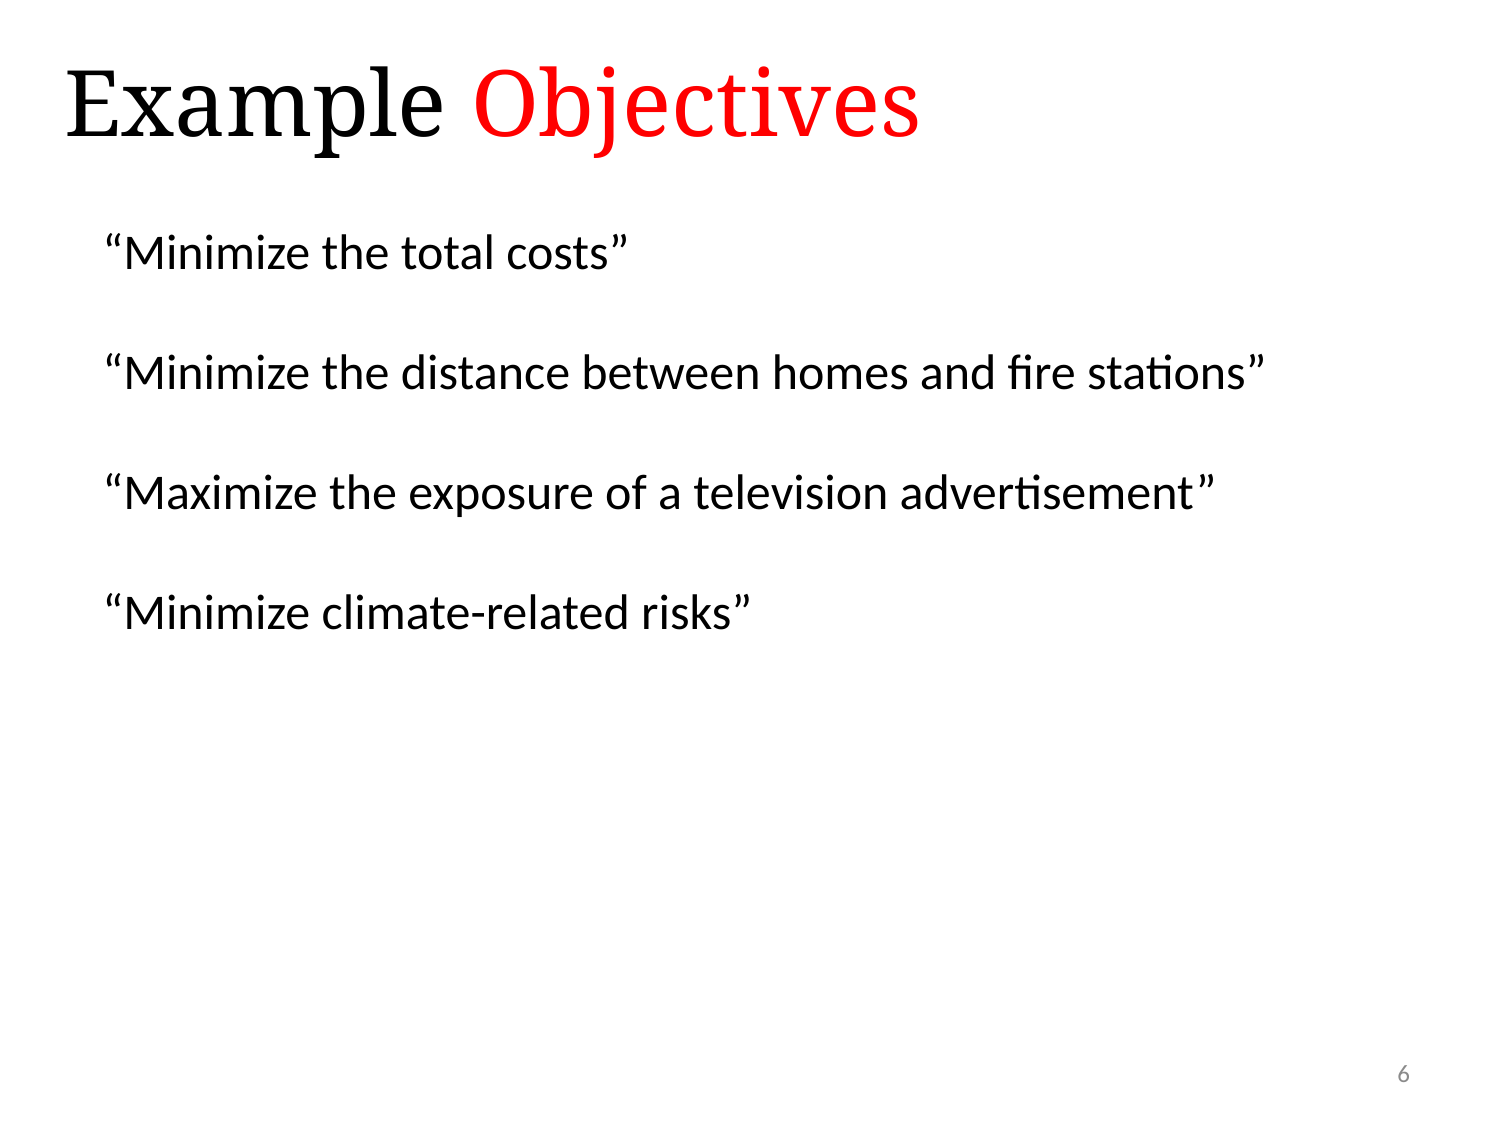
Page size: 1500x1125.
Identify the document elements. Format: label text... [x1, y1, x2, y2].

text_box Example Objectives [50, 37, 1363, 163]
text_box “Minimize the total costs” “Minimize the distance between homes and fire stations” “Maximize the exposure of a television advertisement” “Minimize climate-related risks” [87, 212, 1413, 648]
slide_number <number> [1074, 1042, 1425, 1103]
